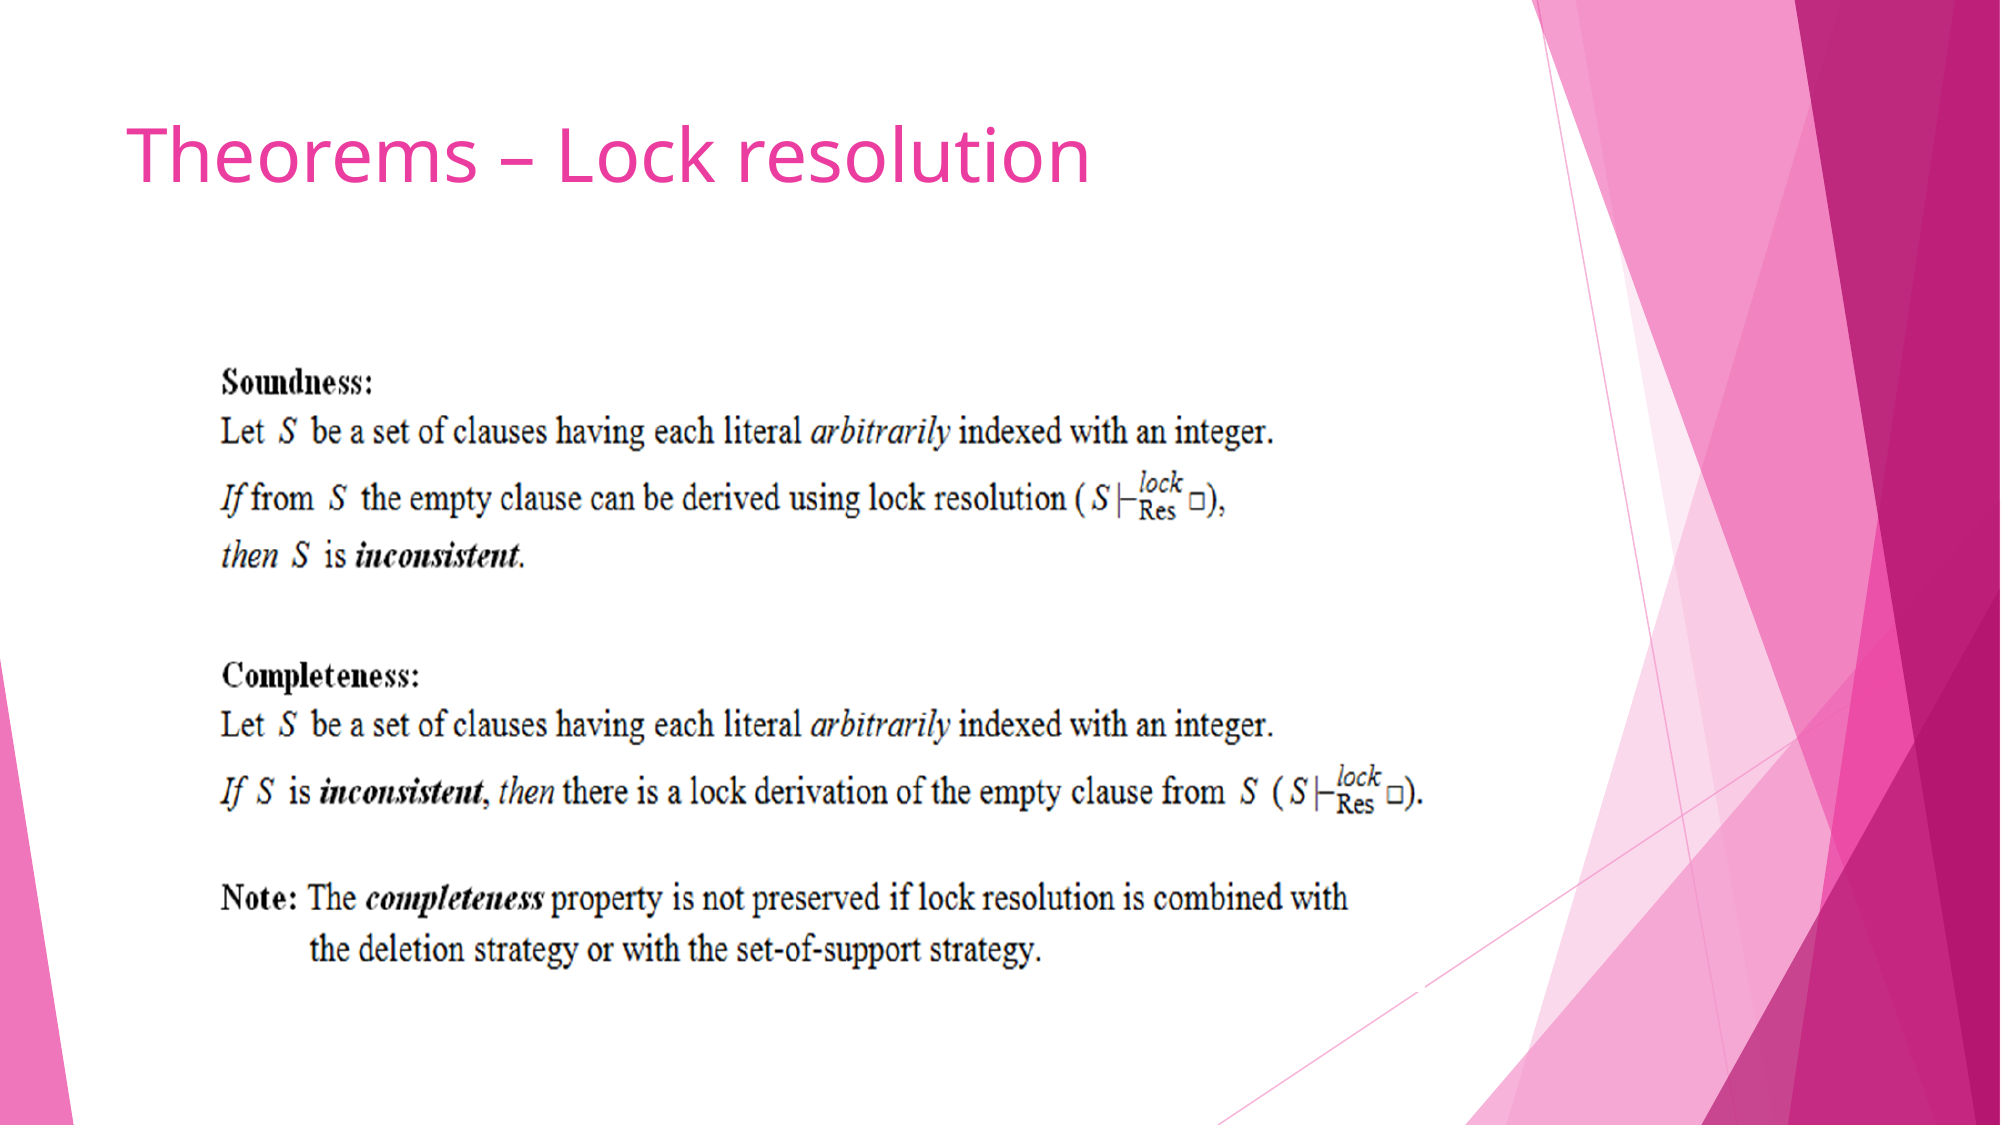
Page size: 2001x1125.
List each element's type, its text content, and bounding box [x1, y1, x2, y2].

picture [208, 354, 1425, 992]
title Theorems – Lock resolution [111, 99, 1522, 317]
